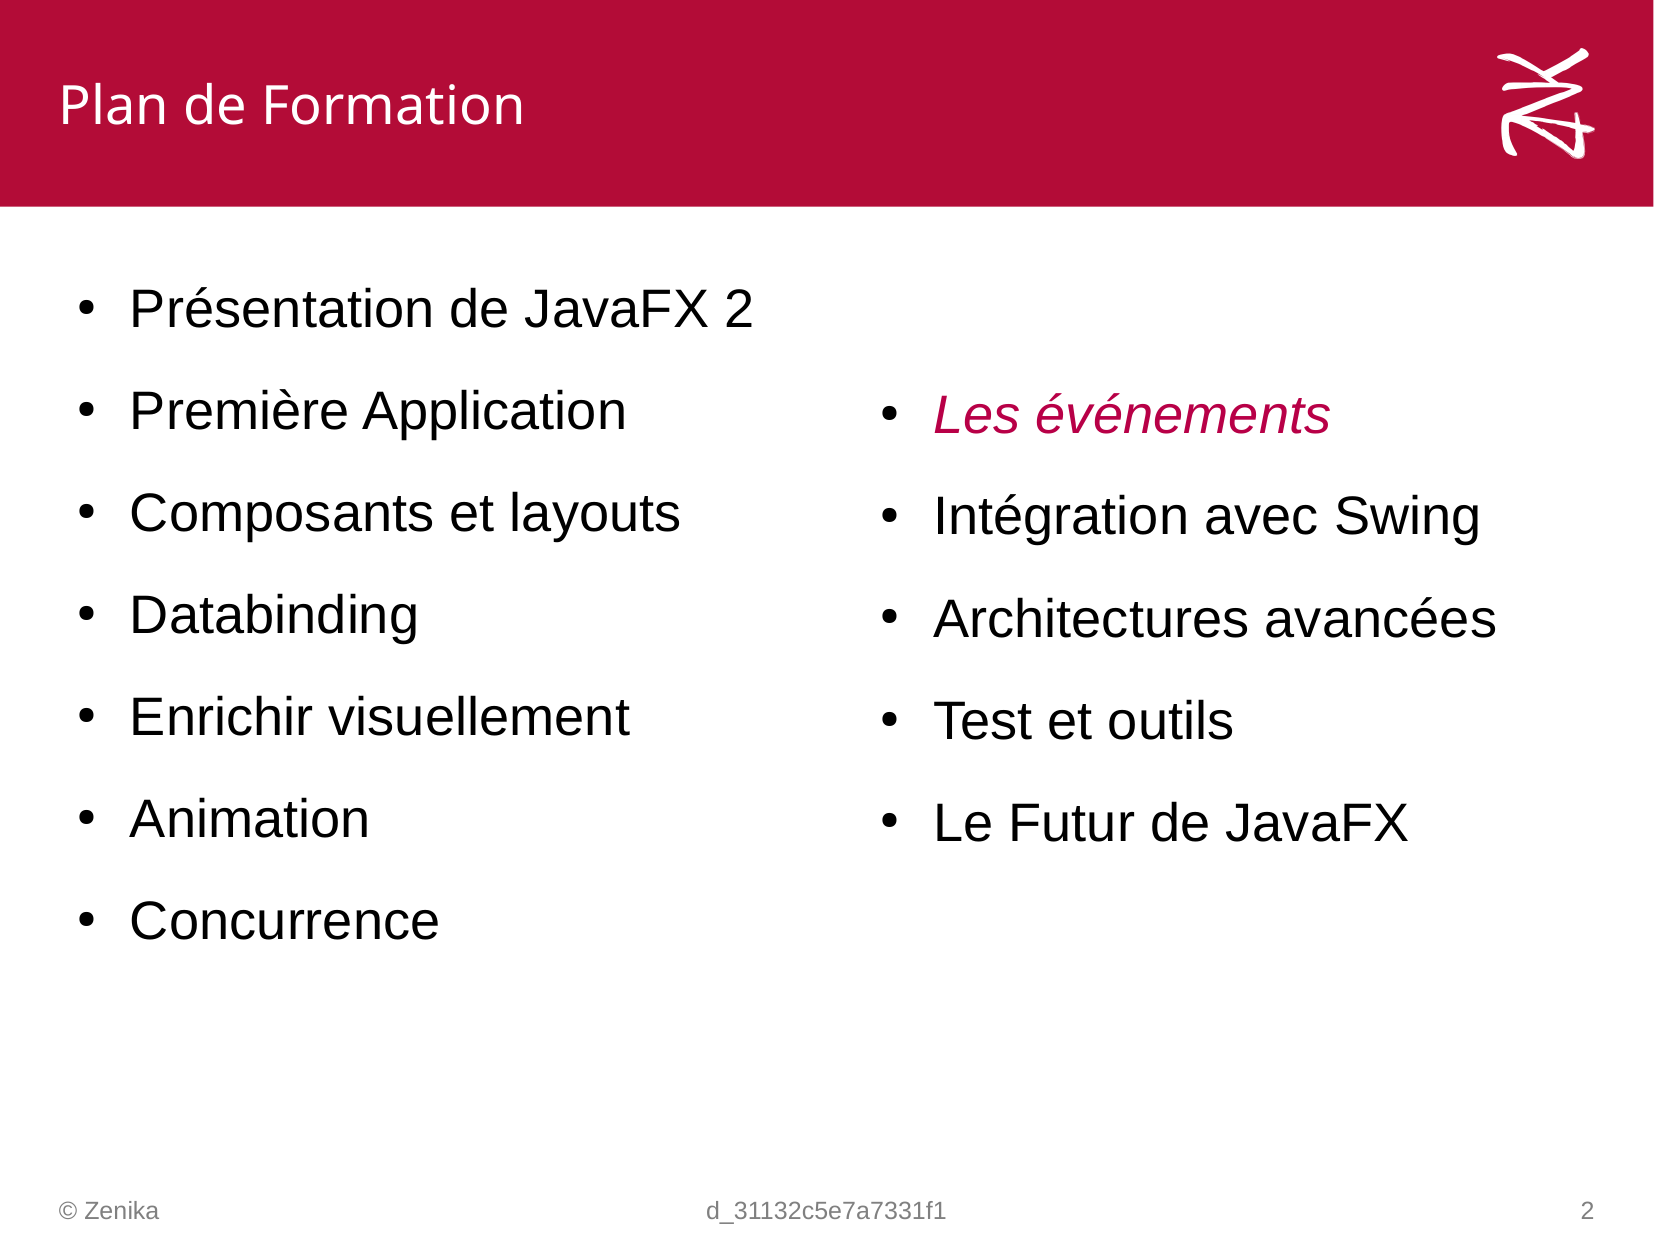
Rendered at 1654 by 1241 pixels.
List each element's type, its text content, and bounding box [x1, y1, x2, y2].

title Plan de Formation [59, 29, 1595, 178]
list Présentation de JavaFX 2 Première Application Composants et layouts Databinding Enrichir visuellement Animation Concurrence [59, 248, 826, 981]
list Les événements Intégration avec Swing Architectures avancées Test et outils Le Futur de JavaFX [862, 353, 1629, 1072]
